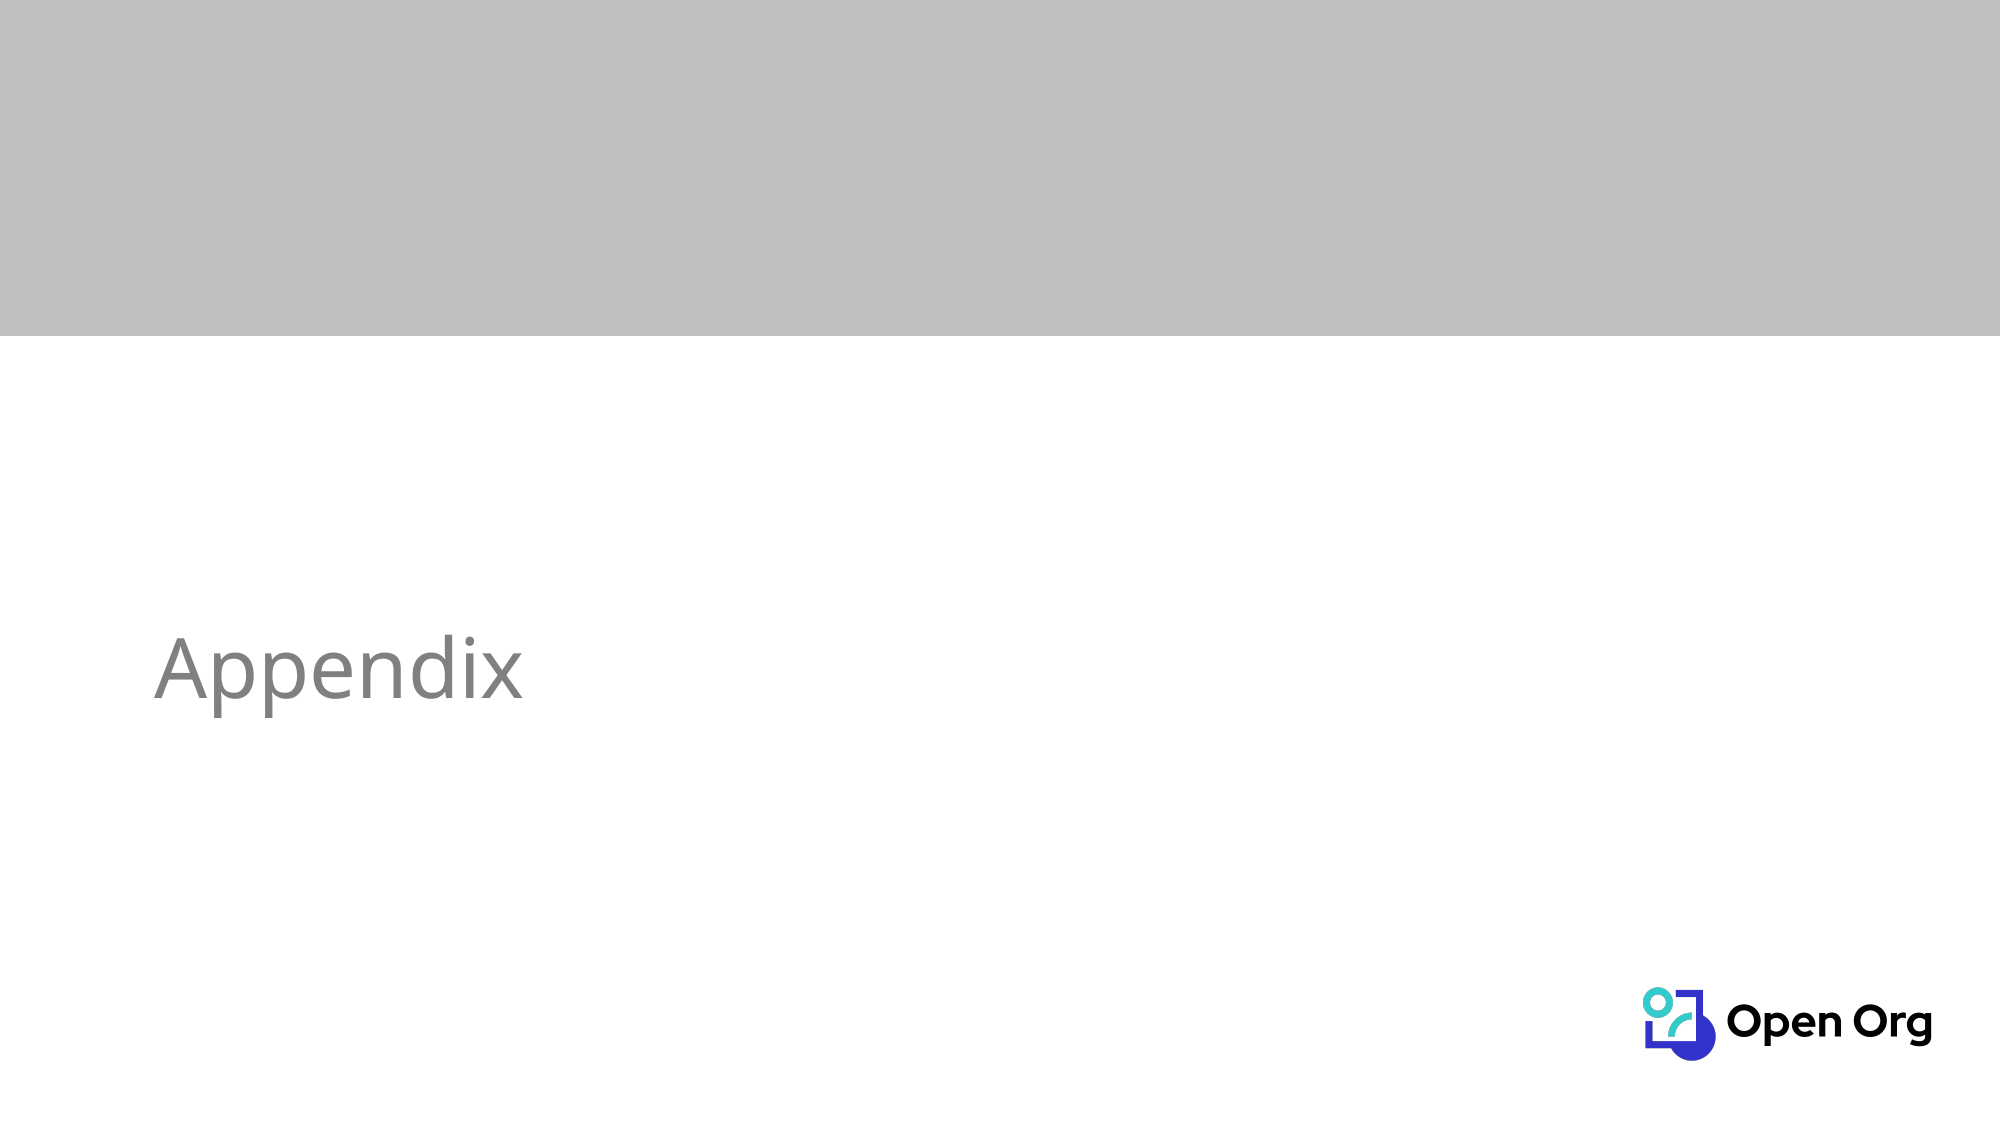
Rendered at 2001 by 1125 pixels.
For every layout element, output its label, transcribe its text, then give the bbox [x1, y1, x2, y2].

picture [1642, 986, 1932, 1062]
title Appendix [154, 556, 1480, 774]
